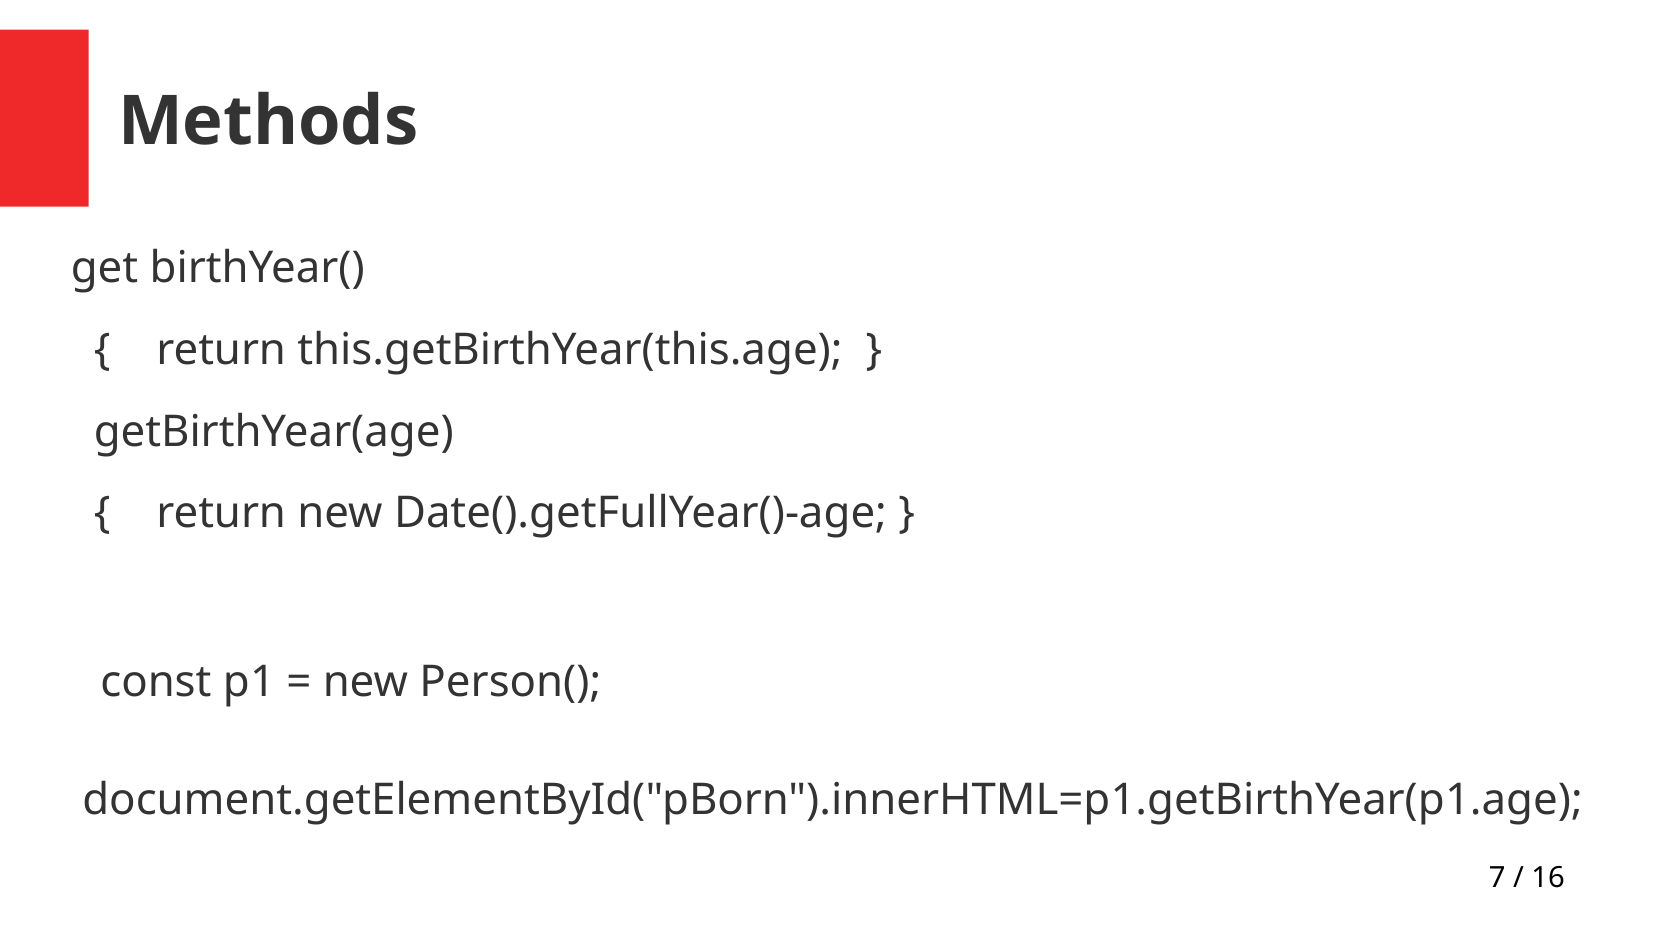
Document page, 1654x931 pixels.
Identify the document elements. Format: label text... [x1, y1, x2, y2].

list document.getElementById("pBorn").innerHTML=p1.getBirthYear(p1.age); [0, 767, 1625, 857]
list get birthYear() { return this.getBirthYear(this.age); } getBirthYear(age) { return new Date().getFullYear()-age; } [0, 236, 1418, 562]
title Methods [118, 29, 1595, 207]
list const p1 = new Person(); [29, 649, 1654, 739]
